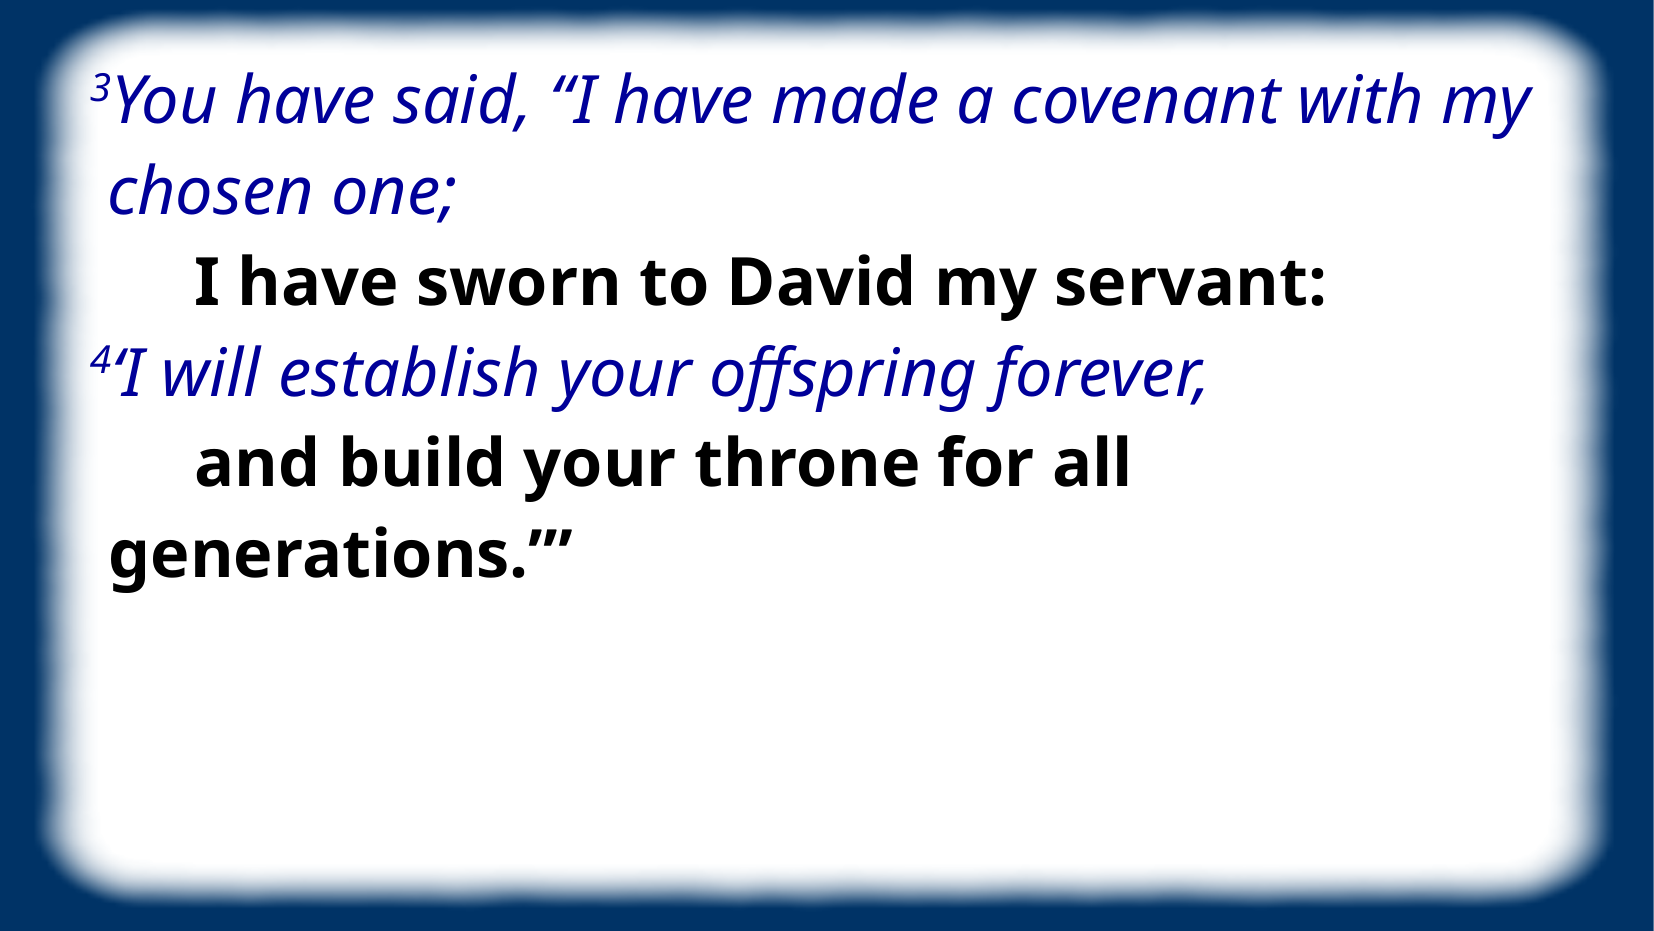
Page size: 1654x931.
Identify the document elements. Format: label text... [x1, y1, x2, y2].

text_box 3You have said, “I have made a covenant with my chosen one; I have sworn to David my servant: 4‘I will establish your offspring forever, and build your throne for all generations.’” [75, 45, 1606, 526]
picture [0, 0, 1654, 931]
